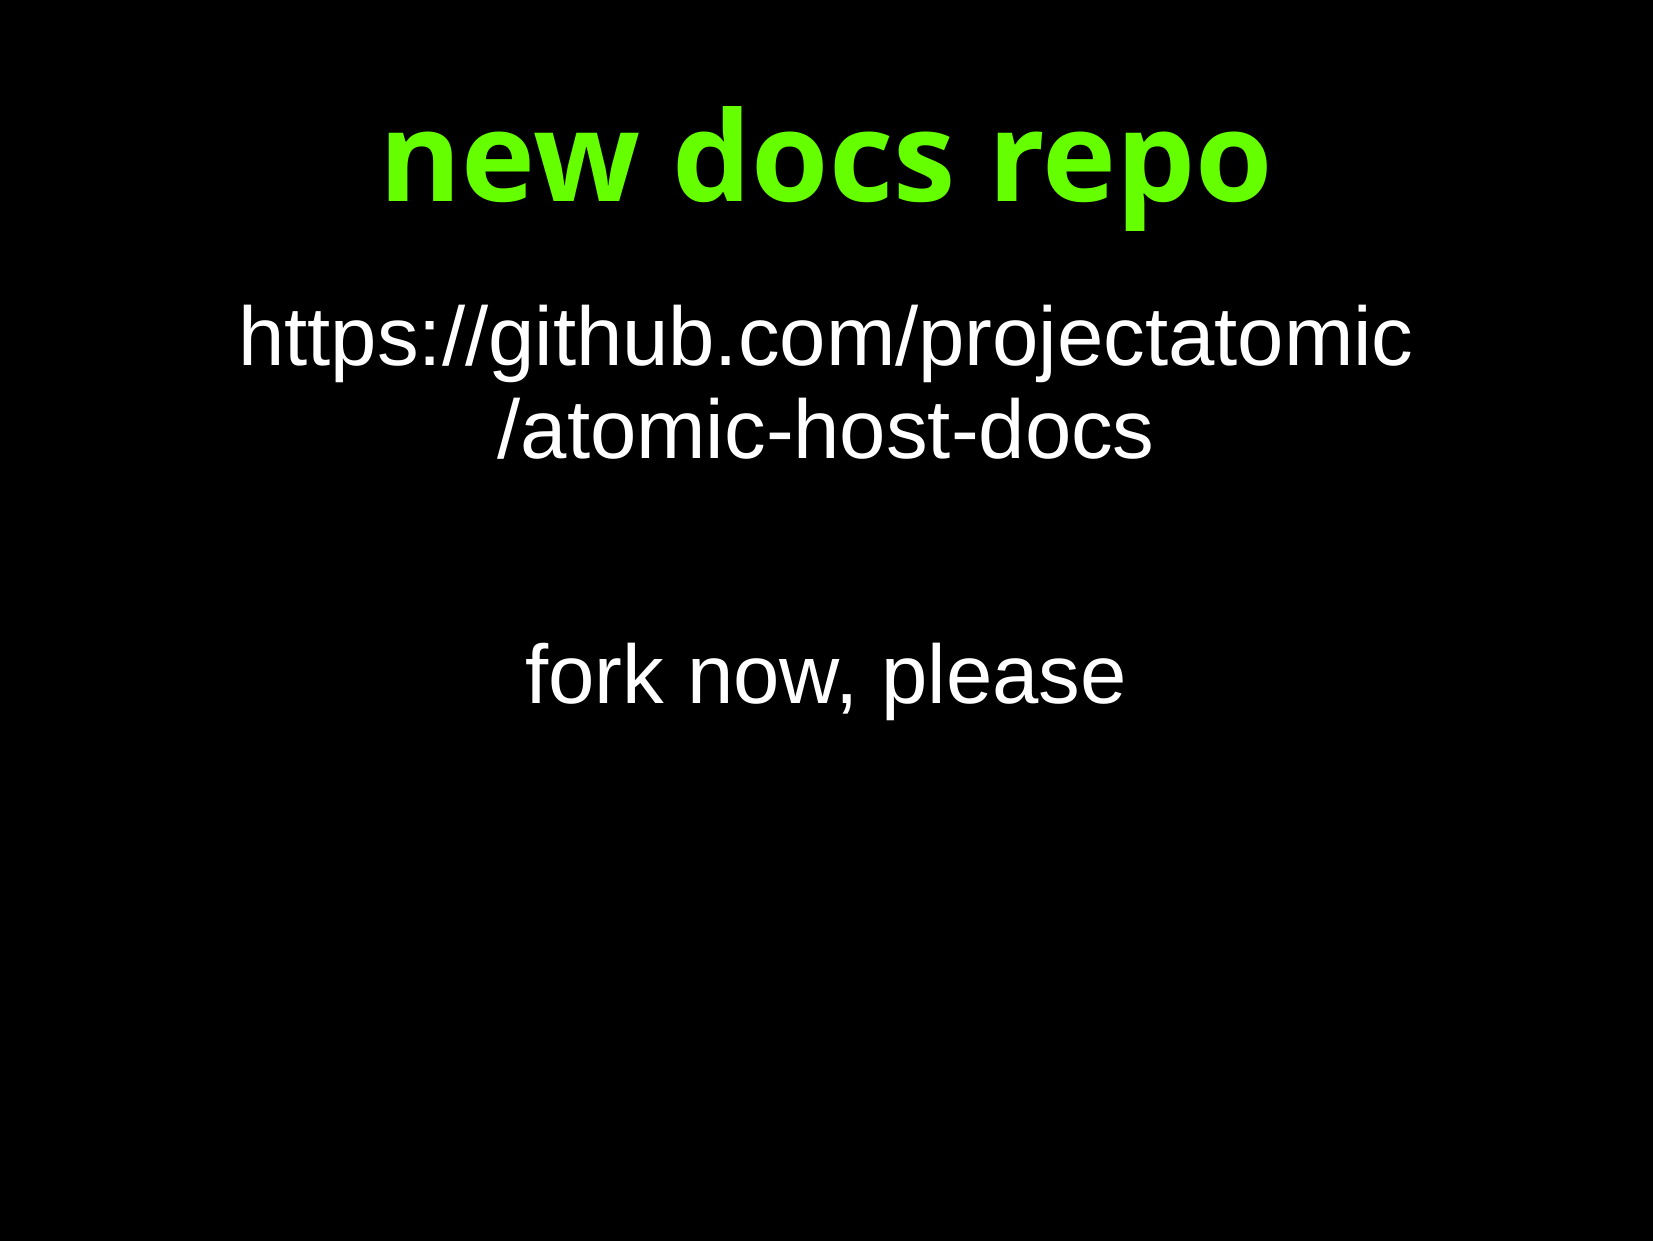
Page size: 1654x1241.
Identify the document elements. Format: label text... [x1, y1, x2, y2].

list https://github.com/projectatomic /atomic-host-docs fork now, please [82, 290, 1571, 1010]
title new docs repo [82, 49, 1571, 257]
